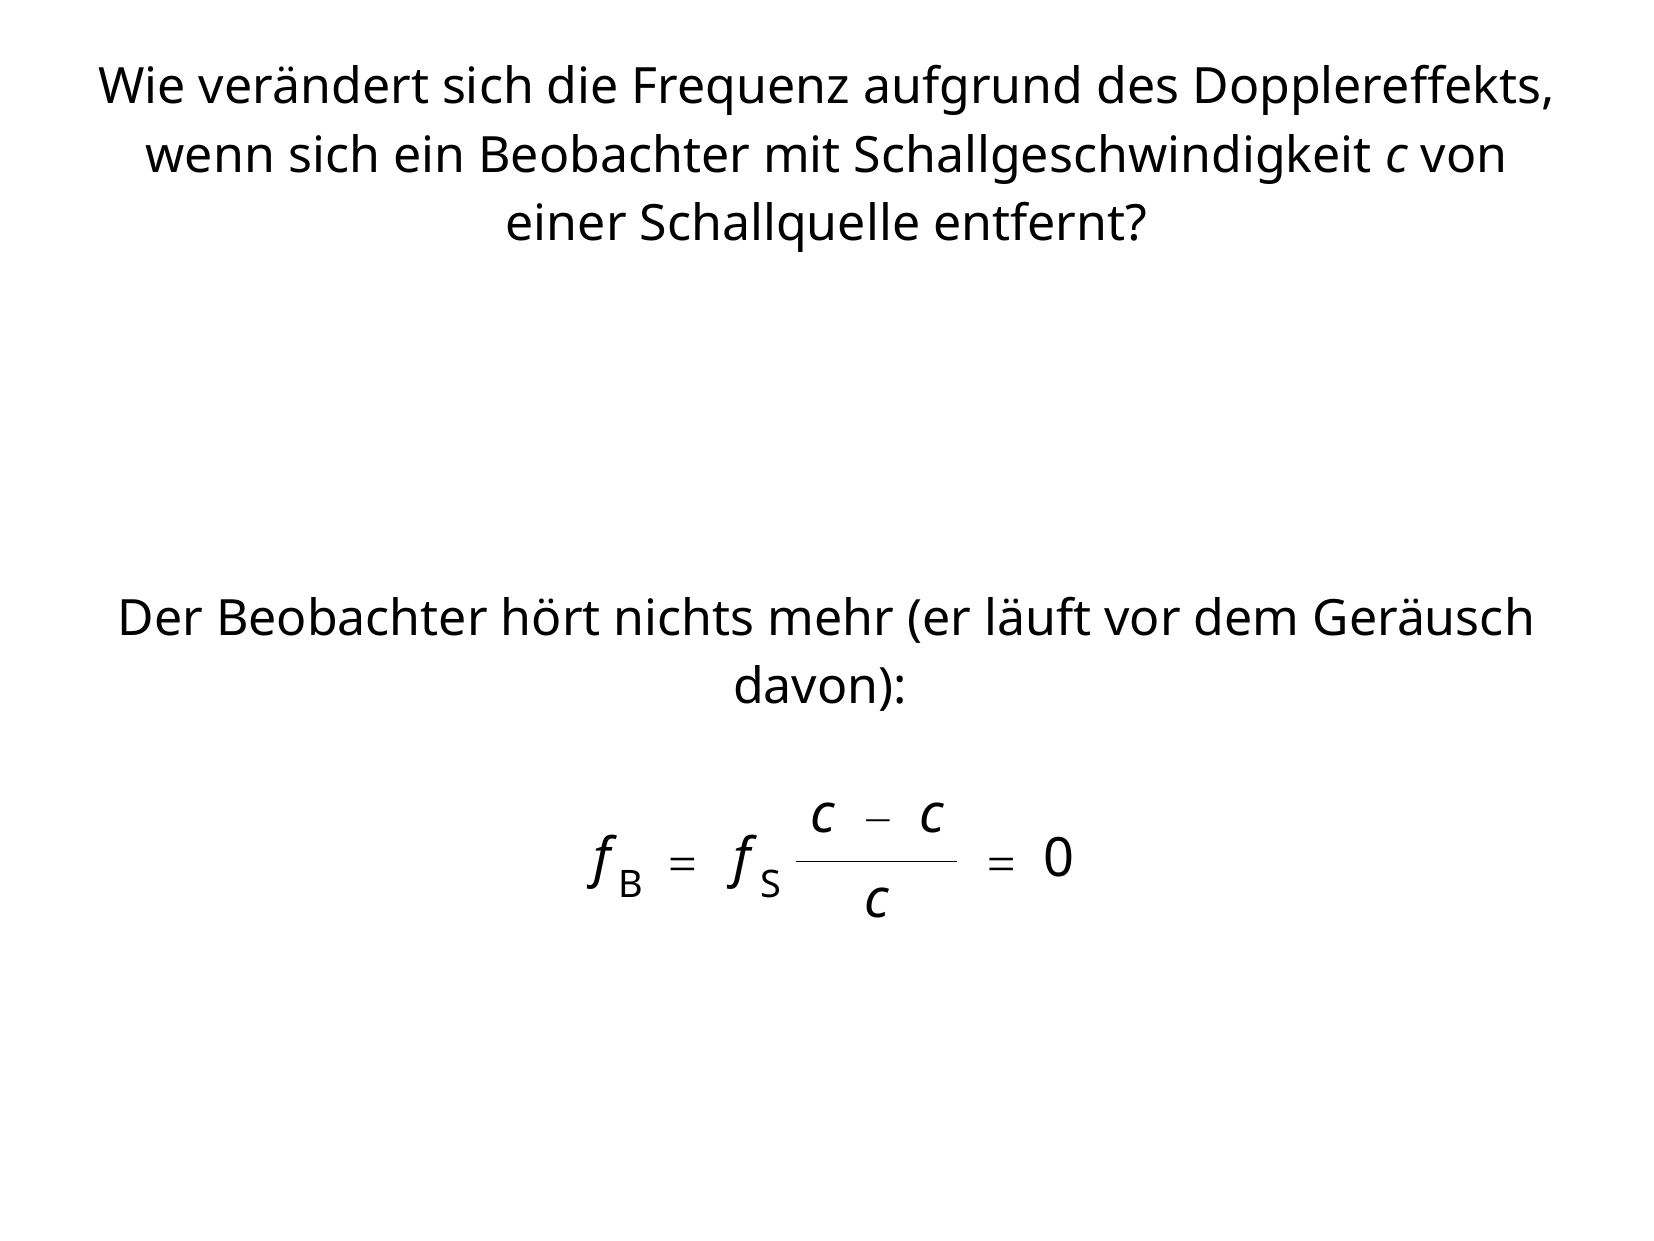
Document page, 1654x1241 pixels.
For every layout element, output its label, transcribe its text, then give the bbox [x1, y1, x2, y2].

title Wie verändert sich die Frequenz aufgrund des Dopplereffekts, wenn sich ein Beobachter mit Schallgeschwindigkeit c von einer Schallquelle entfernt? [82, 49, 1571, 257]
chart [575, 781, 1078, 932]
subtitle Der Beobachter hört nichts mehr (er läuft vor dem Geräusch davon): [82, 290, 1571, 1010]
